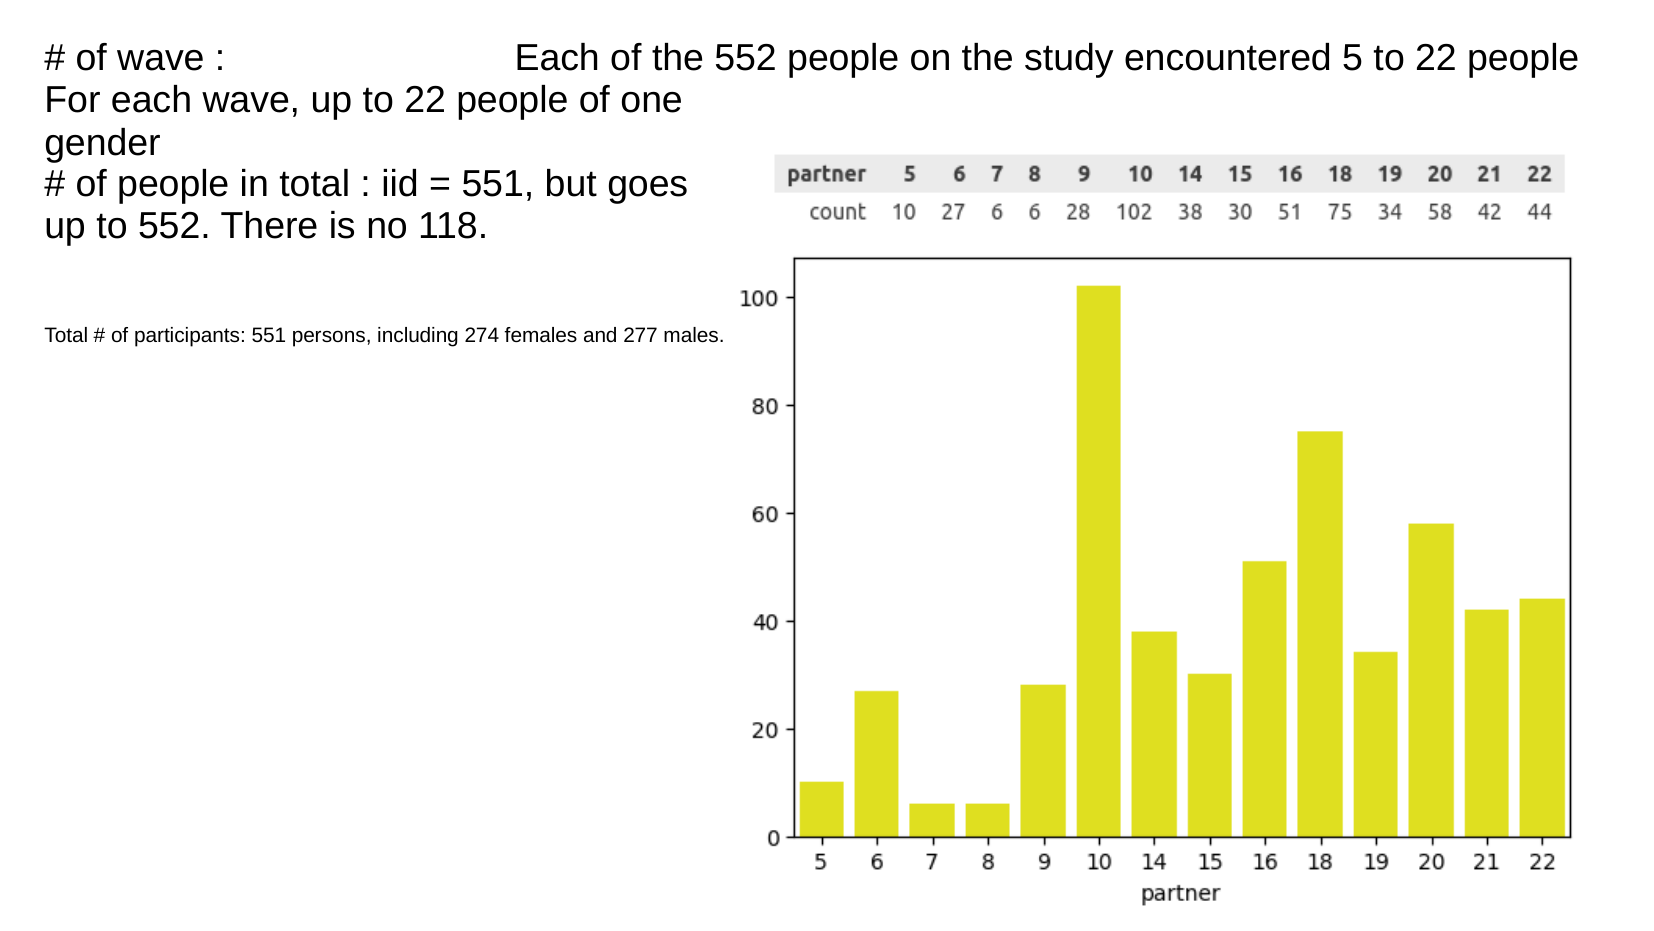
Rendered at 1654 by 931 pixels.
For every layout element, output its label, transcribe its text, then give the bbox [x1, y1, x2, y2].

text_box Total # of participants: 551 persons, including 274 females and 277 males. [29, 316, 740, 355]
picture [767, 147, 1576, 234]
picture [725, 236, 1595, 926]
text_box # of wave : For each wave, up to 22 people of one gender # of people in total : iid = 551, but goes up to 552. There is no 118. [29, 29, 739, 297]
text_box Each of the 552 people on the study encountered 5 to 22 people [499, 29, 1595, 87]
